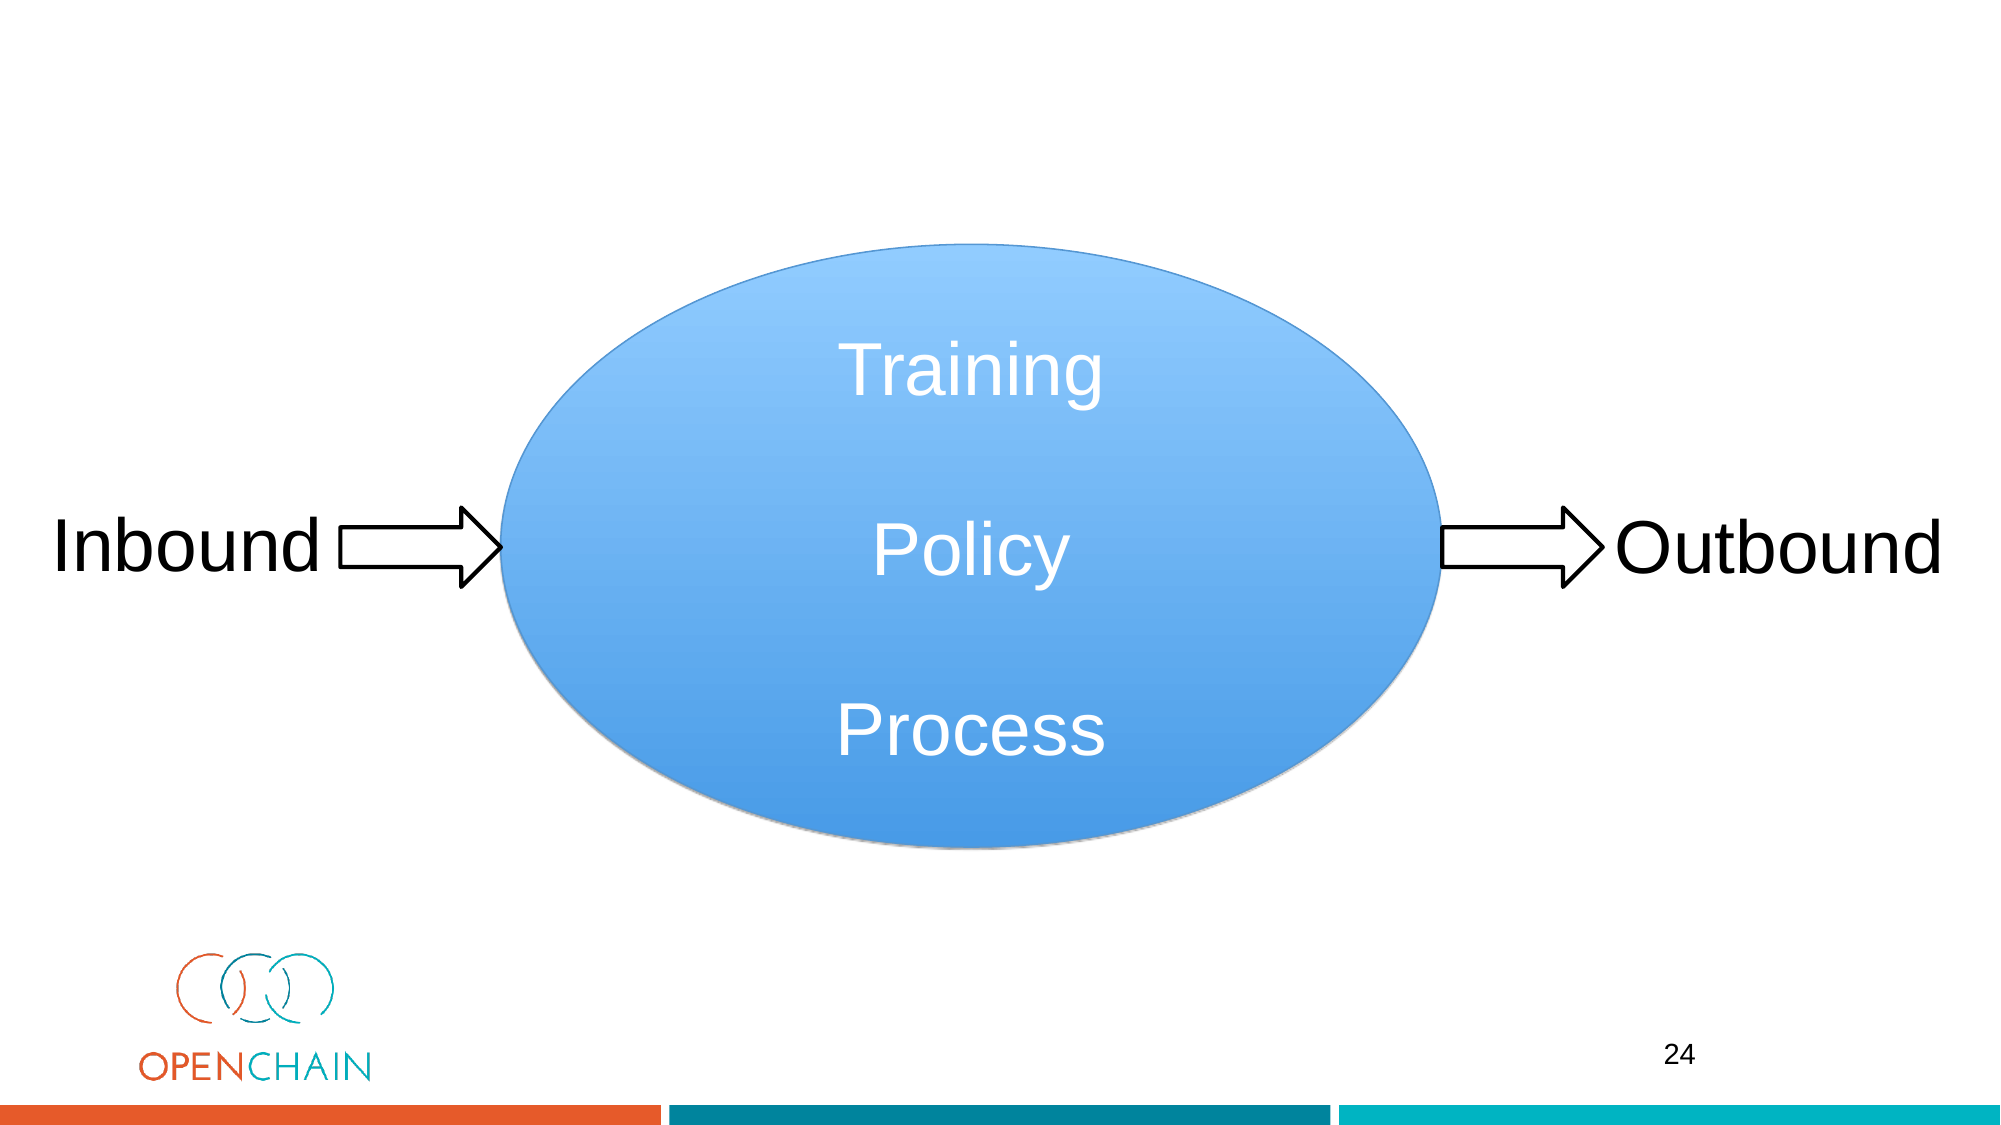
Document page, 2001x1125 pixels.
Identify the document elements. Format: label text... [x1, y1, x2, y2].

text_box Inbound [36, 488, 341, 595]
text_box Training Policy Process [500, 244, 1442, 848]
text_box [340, 507, 501, 587]
picture [137, 951, 372, 1082]
text_box [1442, 507, 1603, 587]
text_box Outbound [1599, 491, 1963, 598]
slide_number <number> [1648, 1022, 1863, 1083]
